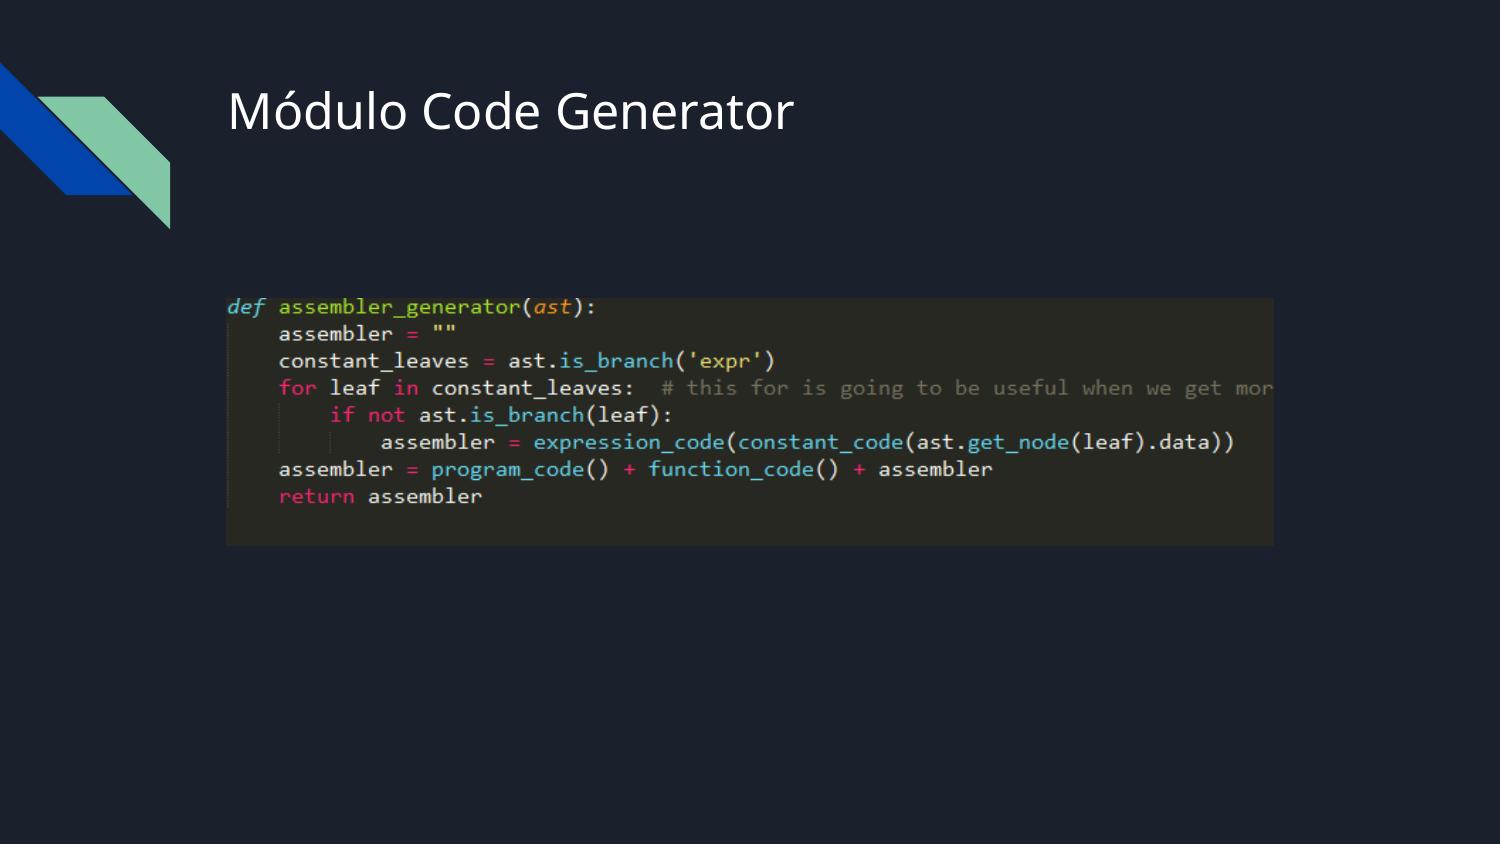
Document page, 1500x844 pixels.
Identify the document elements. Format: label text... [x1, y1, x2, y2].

picture [226, 298, 1274, 546]
title Módulo Code Generator [212, 64, 1368, 215]
